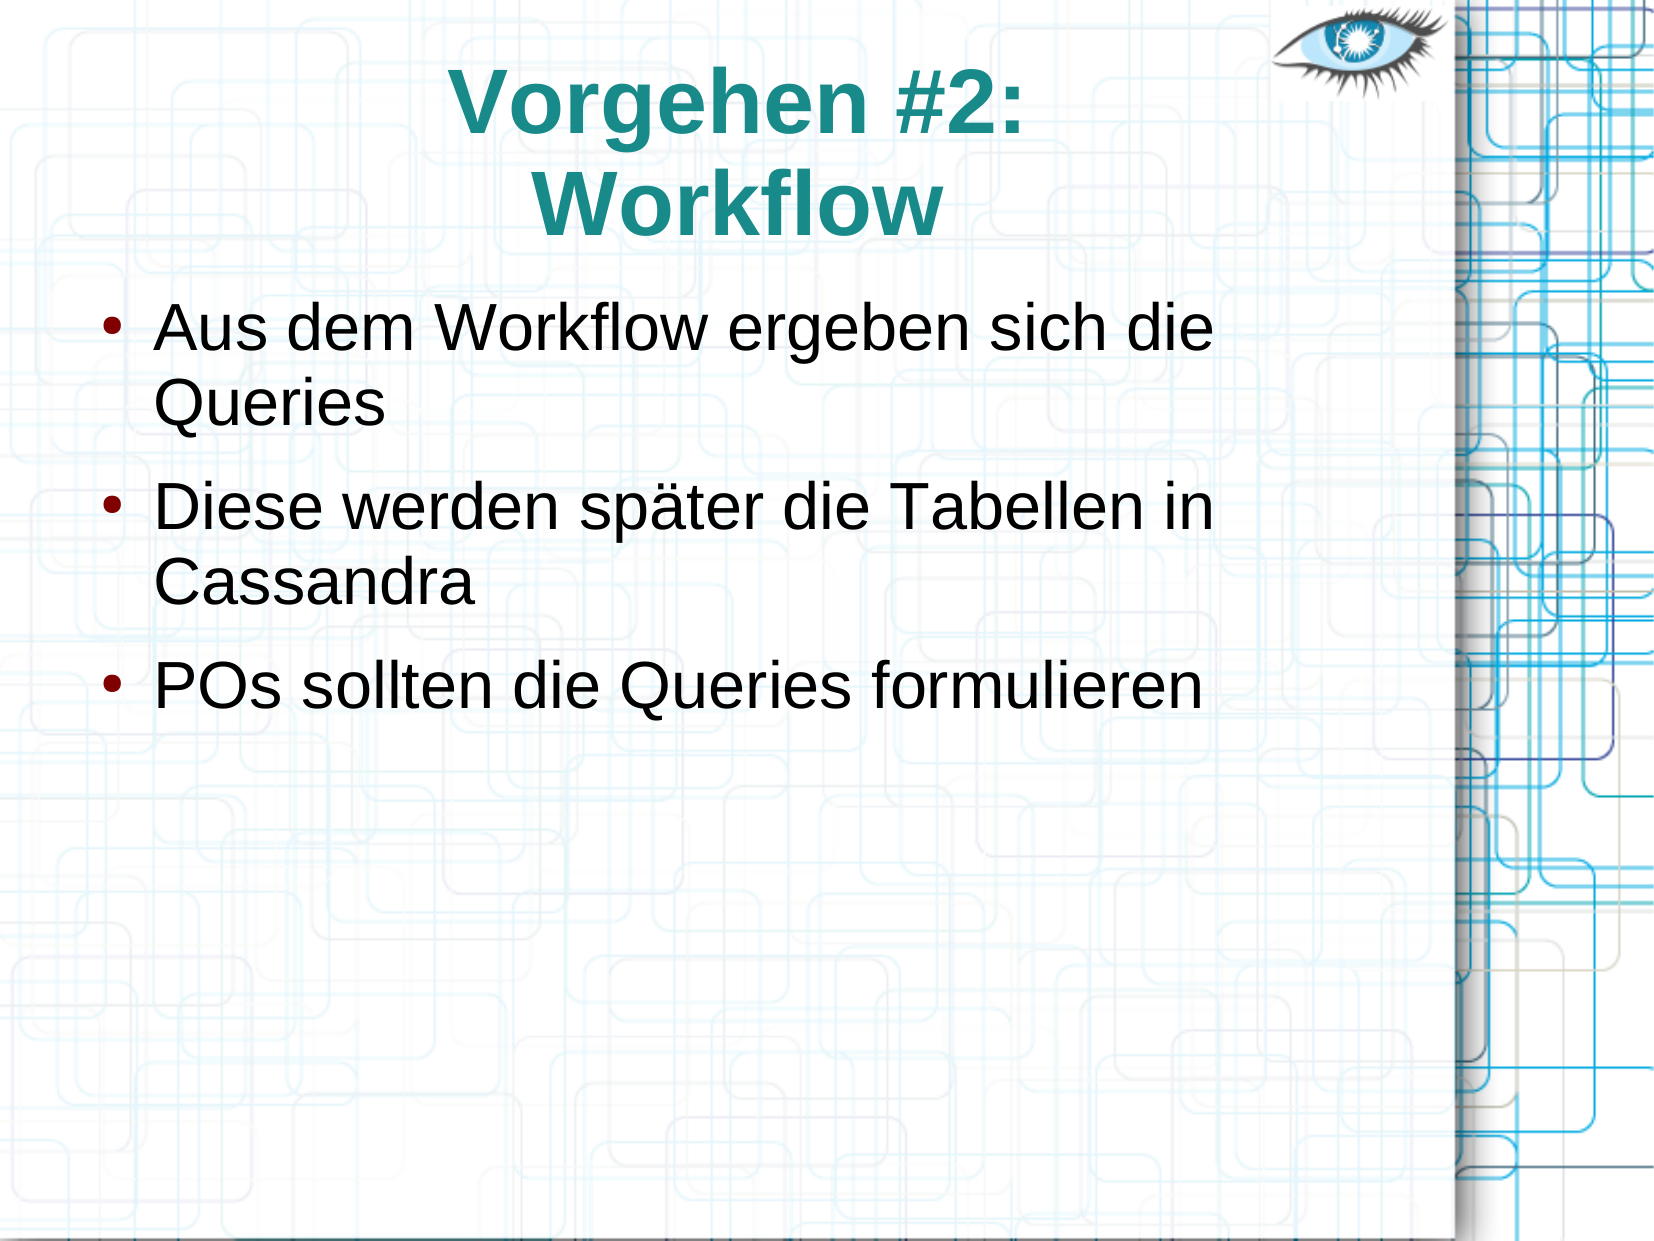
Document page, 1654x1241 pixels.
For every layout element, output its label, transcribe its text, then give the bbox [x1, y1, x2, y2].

title Vorgehen #2: Workflow [59, 49, 1418, 257]
picture [0, 0, 1654, 1241]
list Aus dem Workflow ergeben sich die Queries Diese werden später die Tabellen in Cassandra POs sollten die Queries formulieren [82, 290, 1418, 1109]
